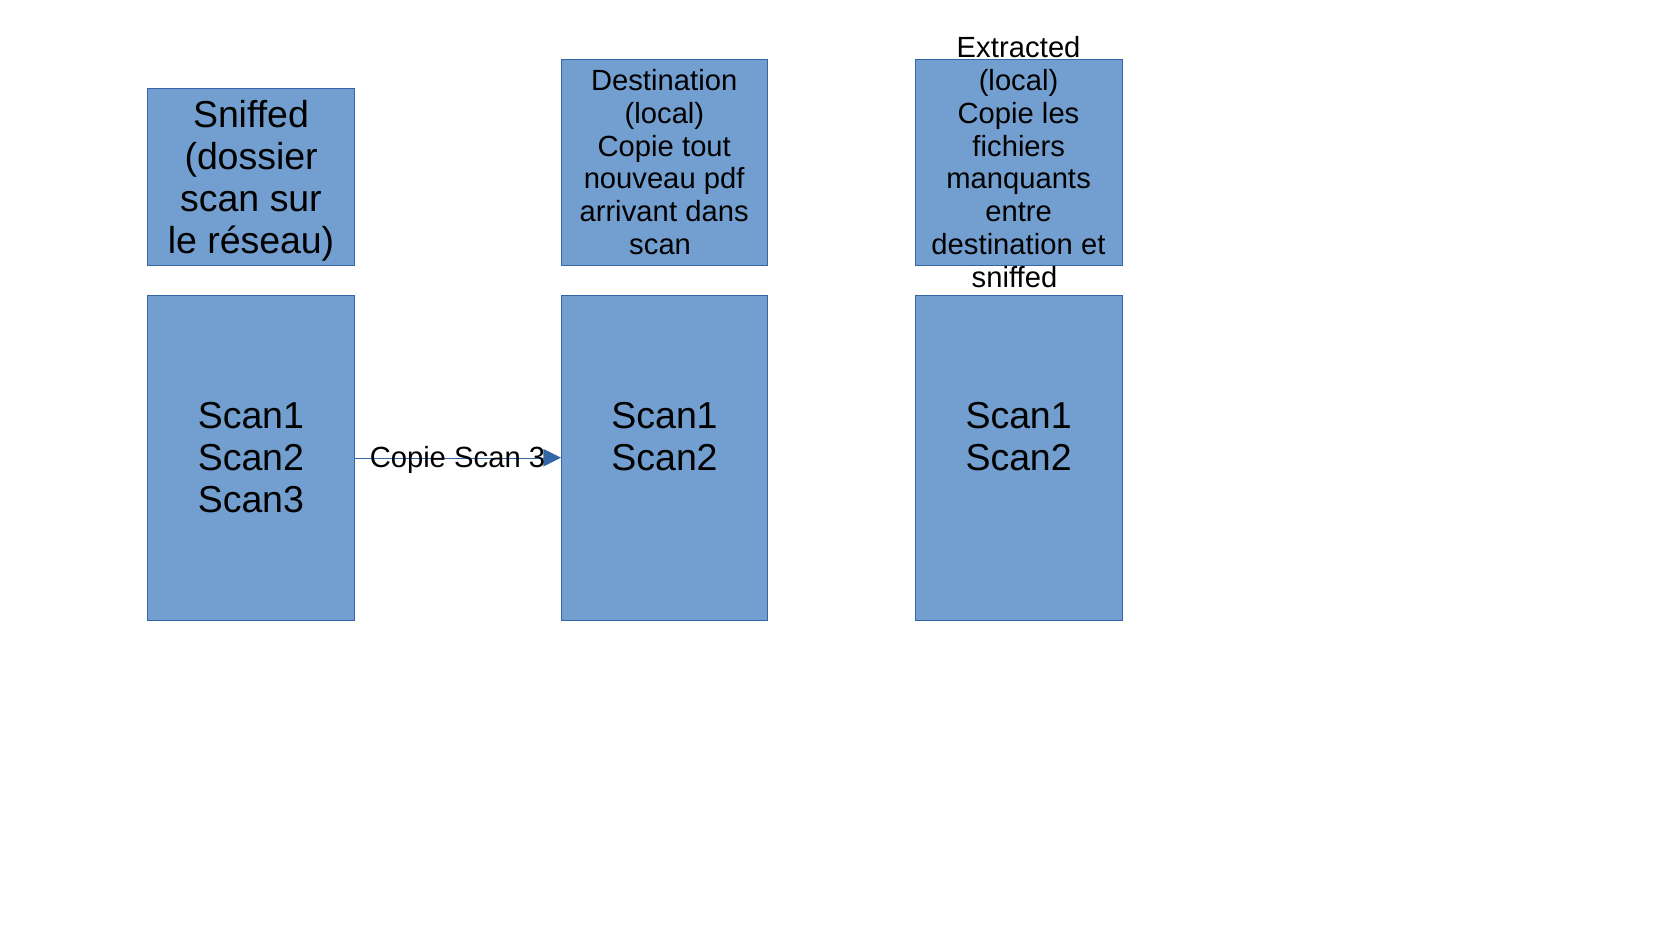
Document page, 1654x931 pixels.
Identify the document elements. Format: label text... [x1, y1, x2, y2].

text_box Scan1 Scan2 [561, 295, 768, 621]
text_box Destination (local) Copie tout nouveau pdf arrivant dans scan [561, 59, 768, 266]
text_box Extracted (local) Copie les fichiers manquants entre destination et sniffed [915, 59, 1123, 266]
text_box Scan1 Scan2 Scan3 [147, 295, 355, 621]
text_box Sniffed (dossier scan sur le réseau) [147, 88, 355, 266]
text_box Scan1 Scan2 [915, 295, 1123, 621]
